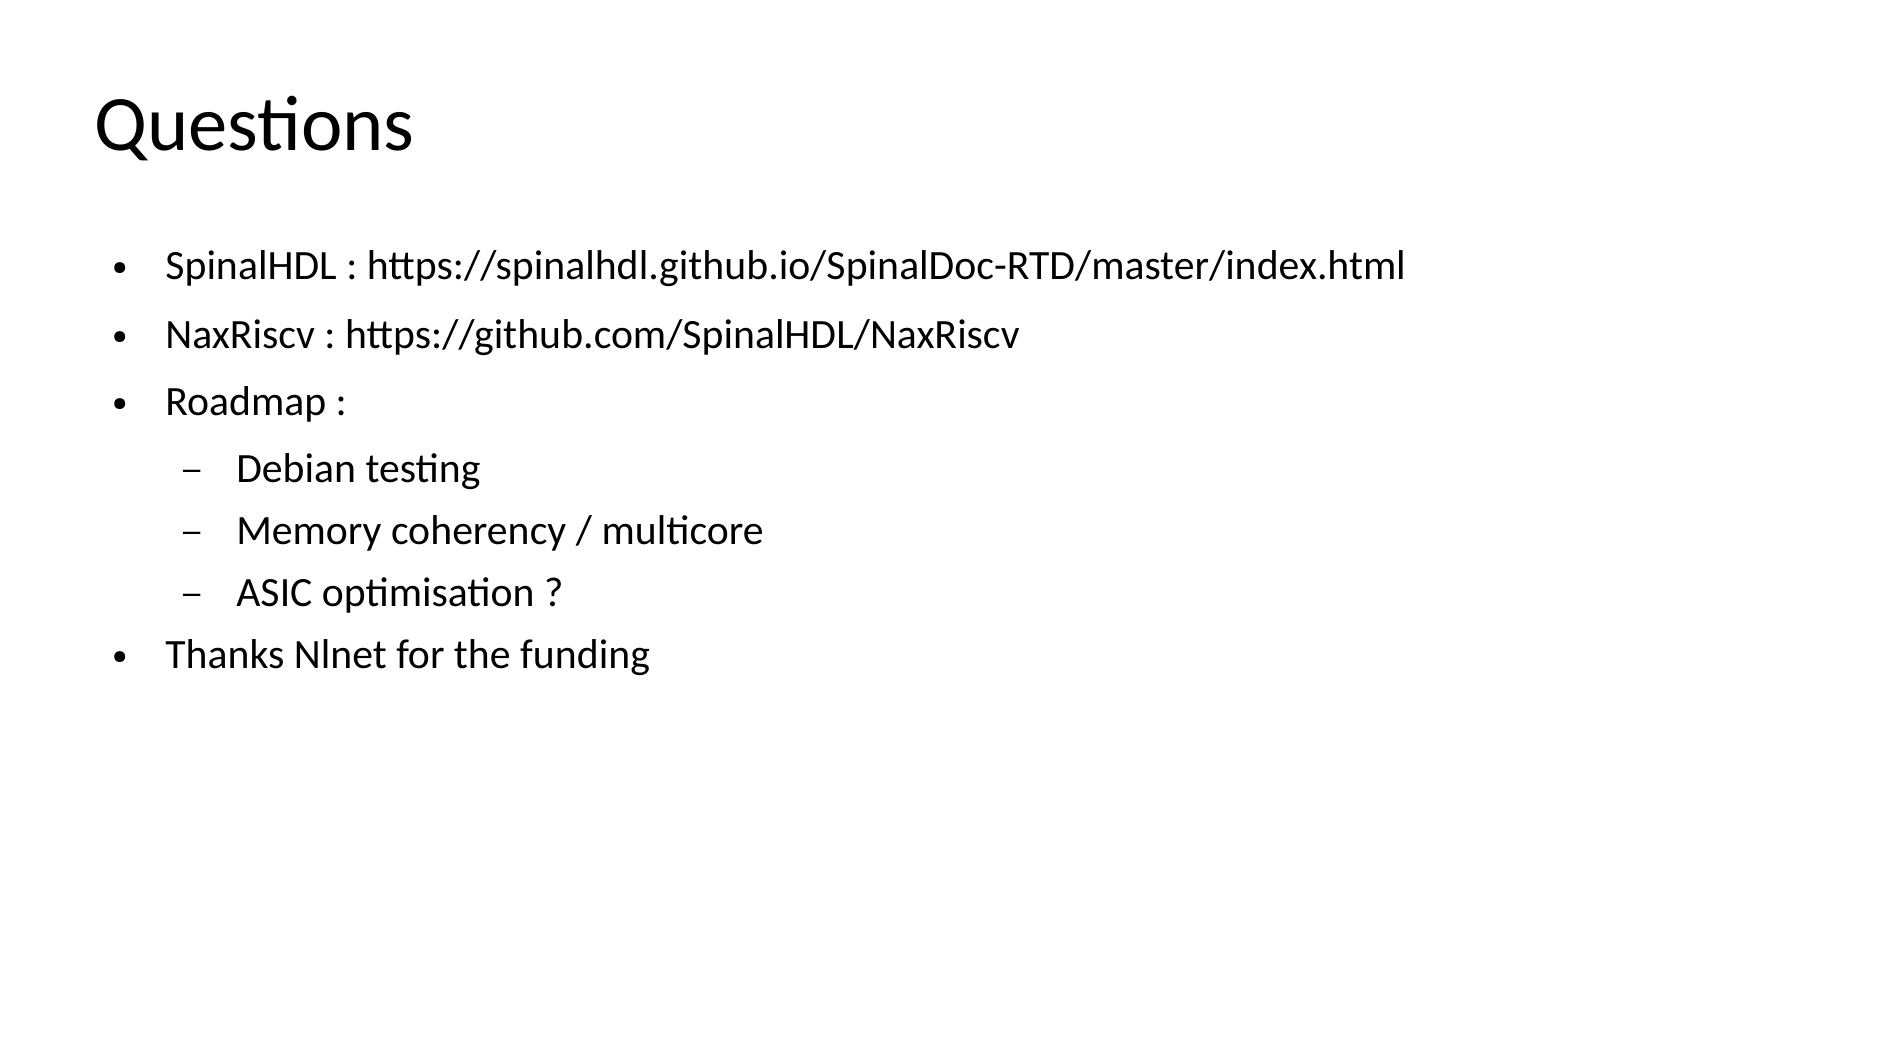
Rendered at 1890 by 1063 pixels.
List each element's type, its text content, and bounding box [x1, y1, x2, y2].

title Questions [94, 42, 1796, 220]
list SpinalHDL : https://spinalhdl.github.io/SpinalDoc-RTD/master/index.html NaxRiscv : https://github.com/SpinalHDL/NaxRiscv Roadmap : Debian testing Memory coherency / multicore ASIC optimisation ? Thanks Nlnet for the funding [94, 248, 1878, 1063]
